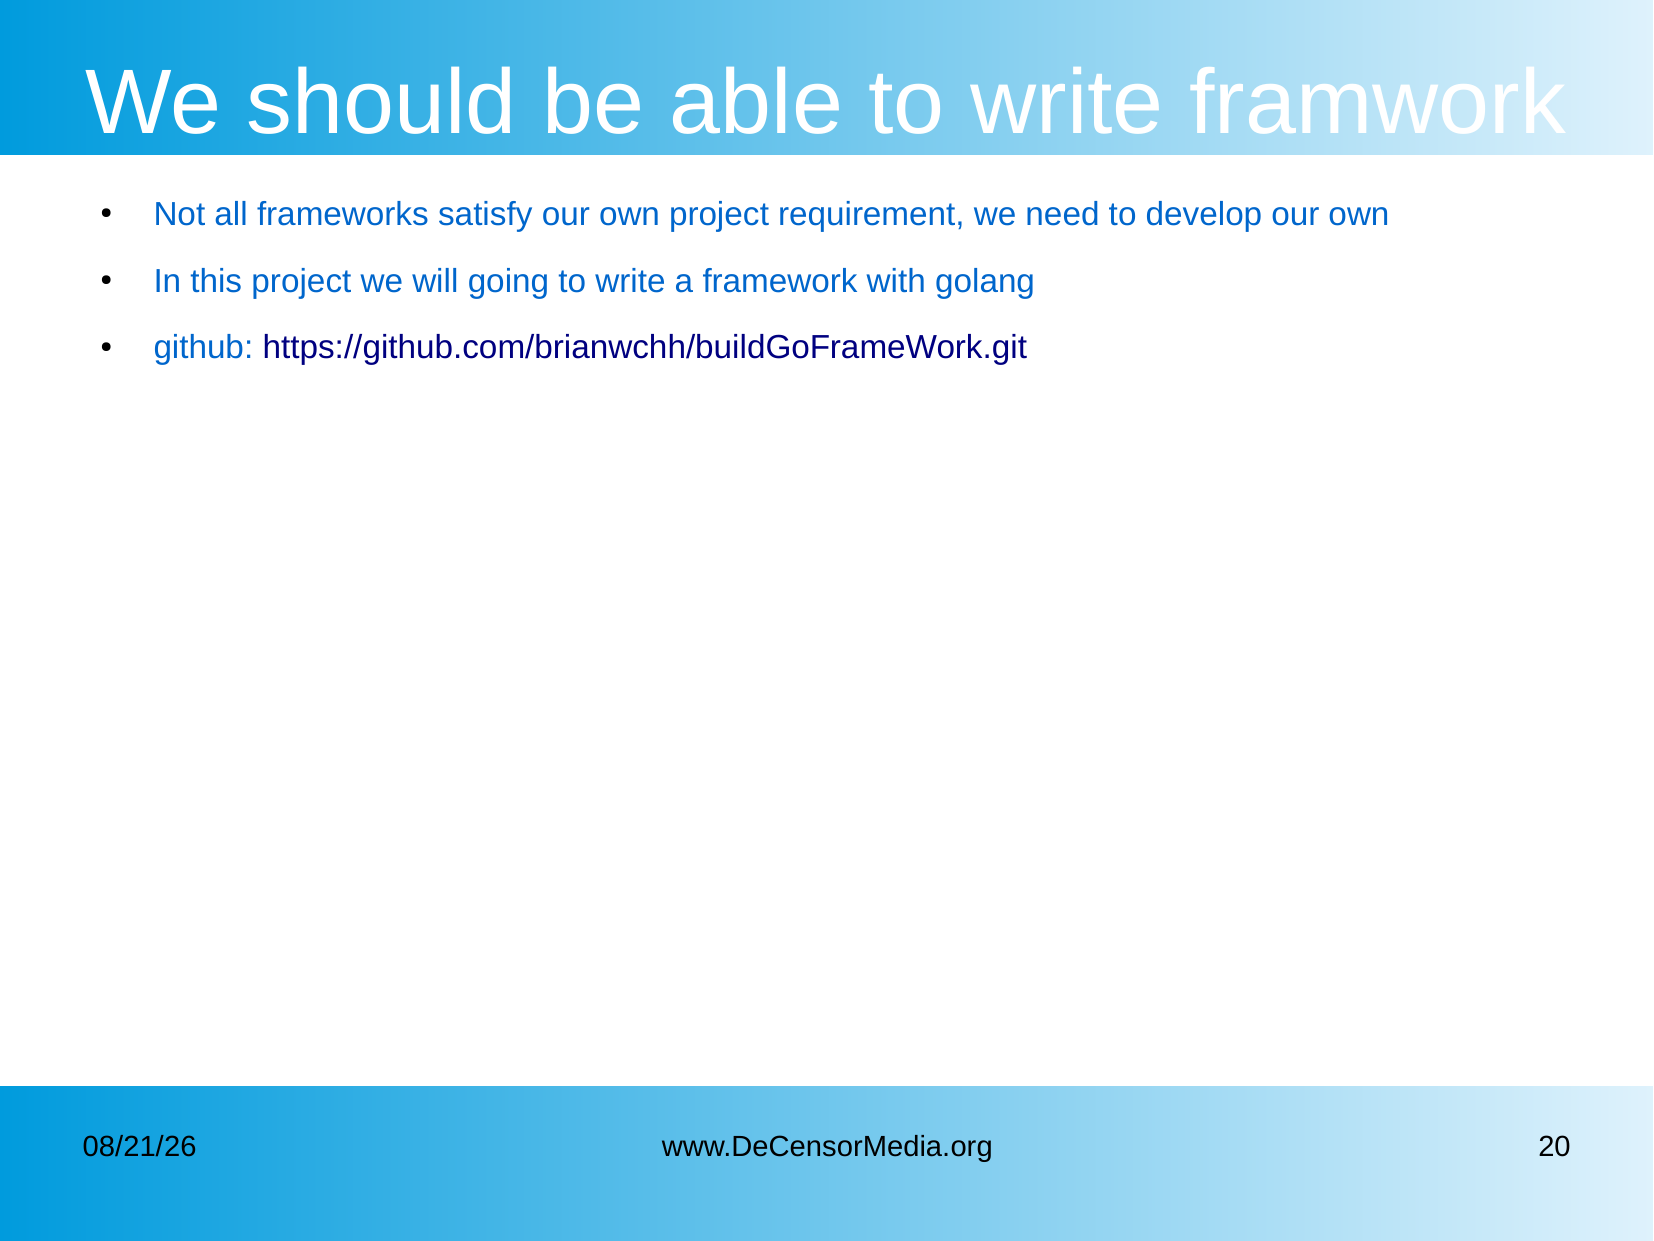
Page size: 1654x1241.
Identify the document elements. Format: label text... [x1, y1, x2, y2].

title We should be able to write framwork [82, 48, 1571, 156]
list Not all frameworks satisfy our own project requirement, we need to develop our own In this project we will going to write a framework with golang github: https://github.com/brianwchh/buildGoFrameWork.git [82, 195, 1571, 286]
